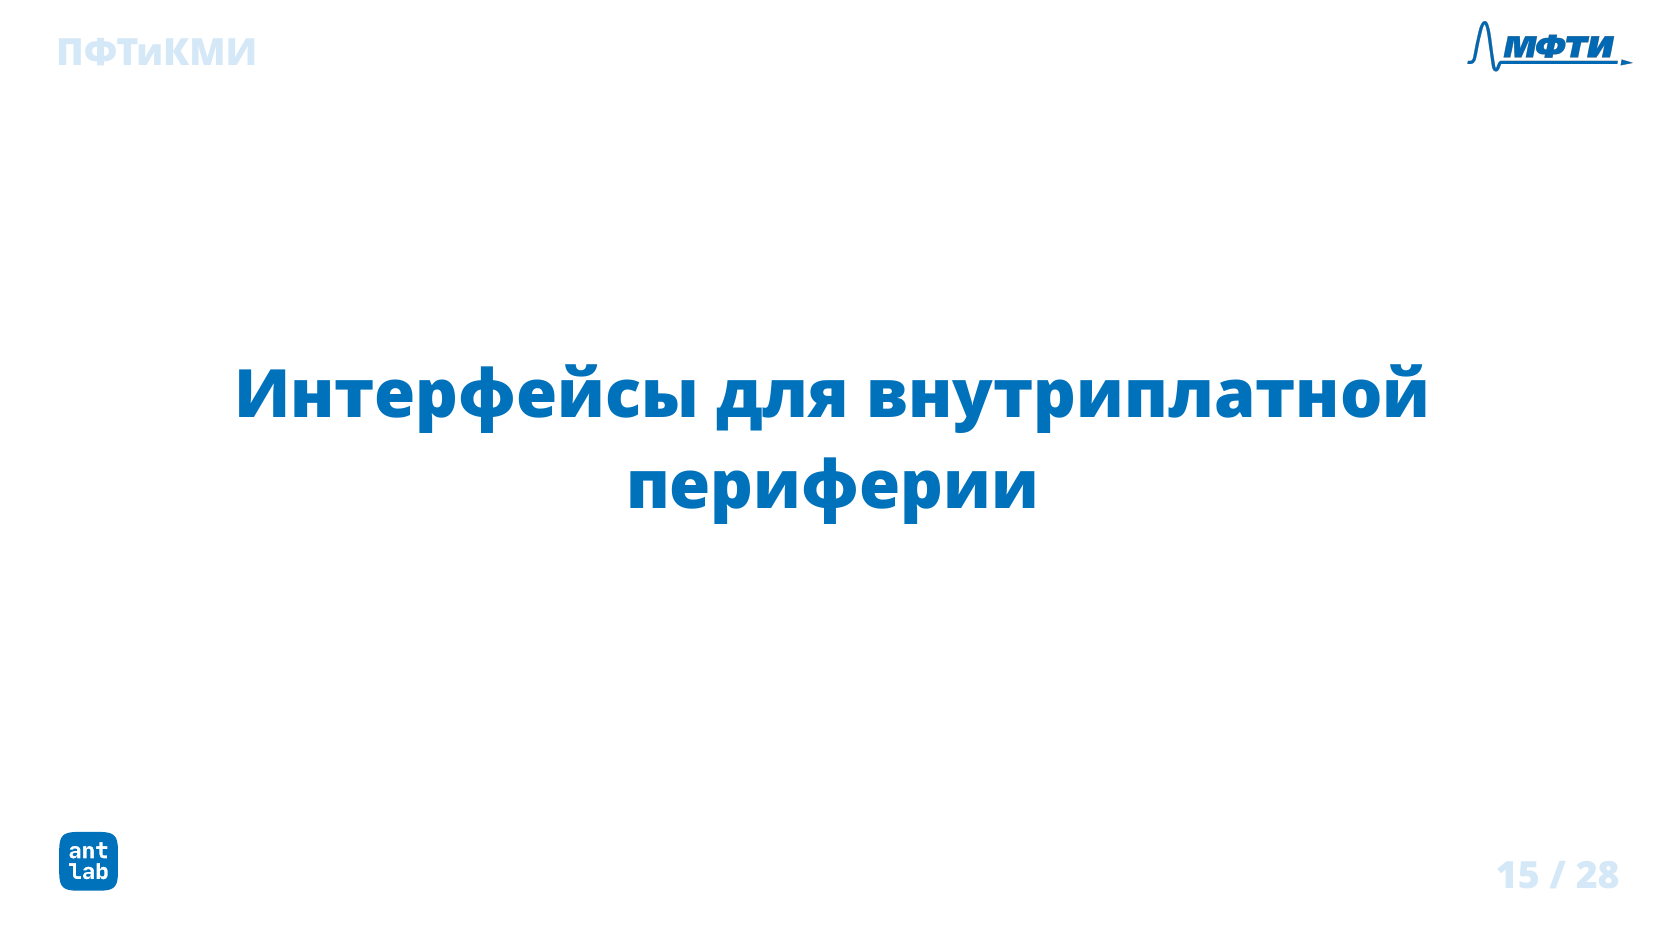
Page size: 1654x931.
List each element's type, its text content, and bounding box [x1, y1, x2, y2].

title Интерфейсы для внутриплатной периферии [88, 342, 1577, 532]
picture [1446, 0, 1654, 93]
